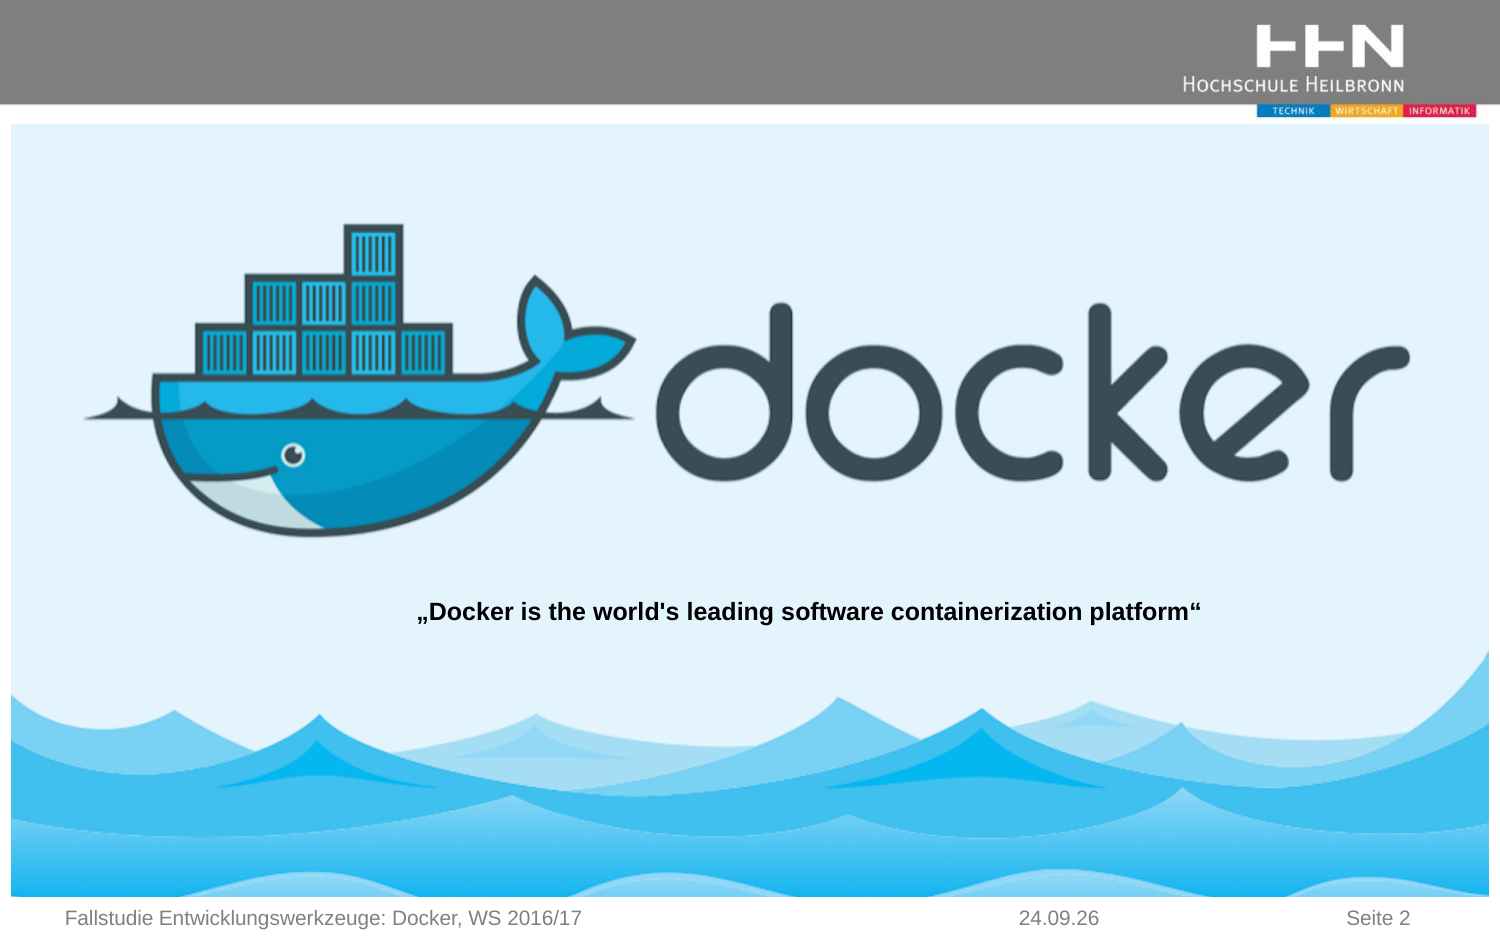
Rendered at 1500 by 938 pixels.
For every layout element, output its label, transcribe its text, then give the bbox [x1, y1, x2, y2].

picture [0, 0, 1500, 938]
footer Fallstudie Entwicklungswerkzeuge: Docker, WS 2016/17 [64, 897, 904, 933]
slide_number 13.12.16 [1003, 897, 1223, 937]
slide_number Seite <number> [1331, 896, 1493, 927]
text_box „Docker is the world's leading software containerization platform“ [401, 590, 1229, 652]
